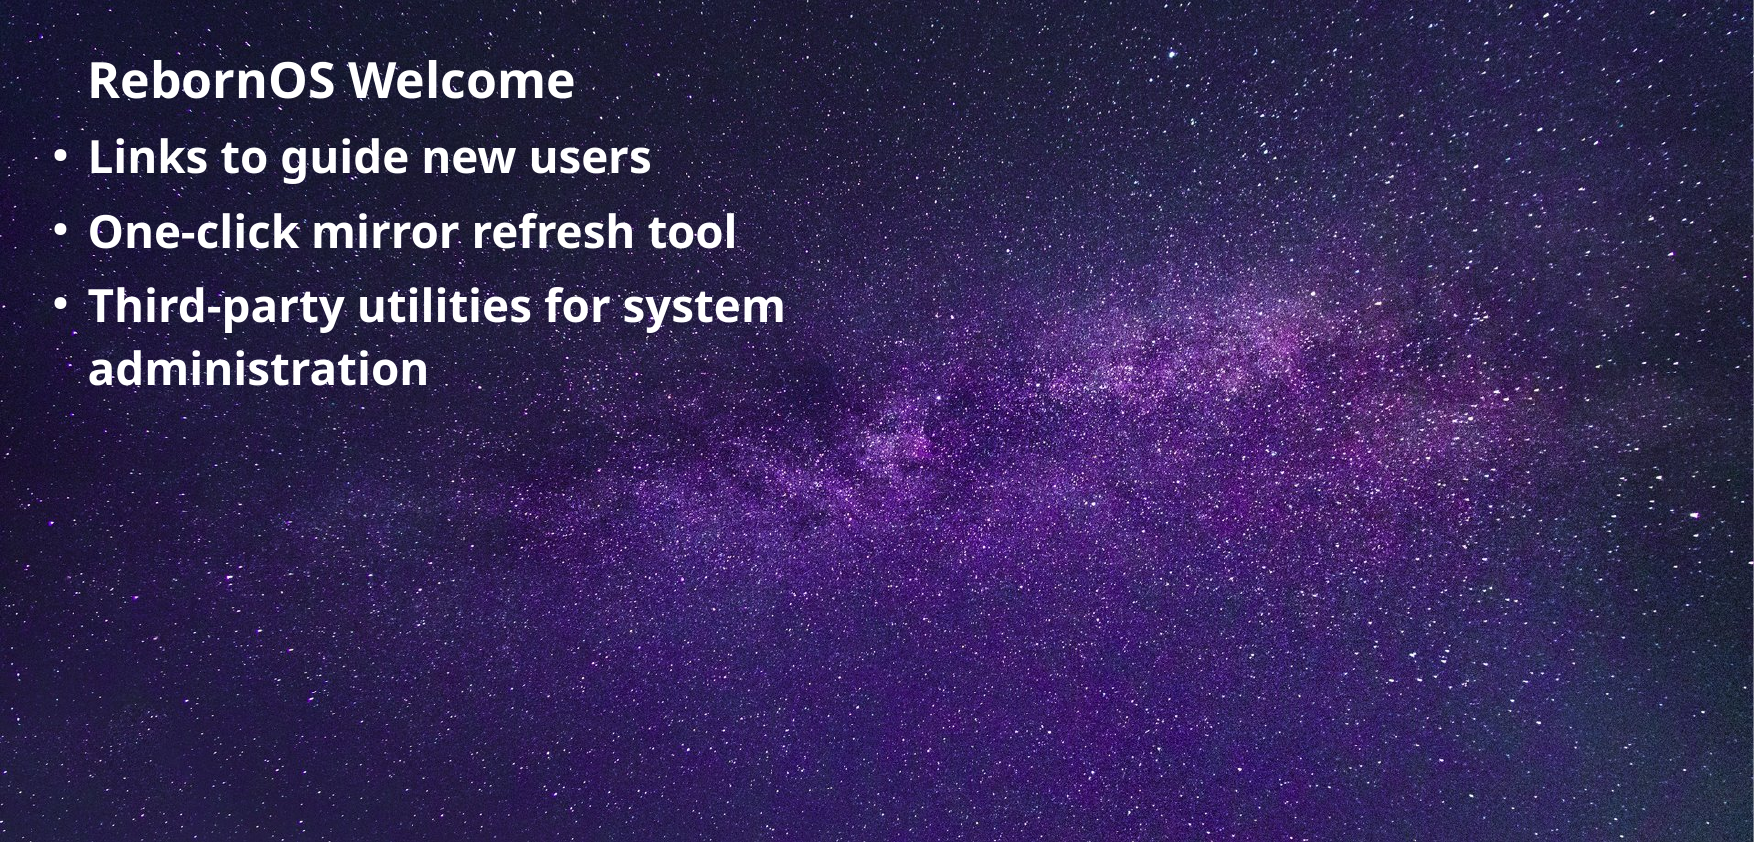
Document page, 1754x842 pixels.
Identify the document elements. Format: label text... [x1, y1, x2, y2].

picture [0, 0, 1754, 842]
text_box RebornOS Welcome Links to guide new users One-click mirror refresh tool Third-party utilities for system administration [37, 37, 863, 407]
